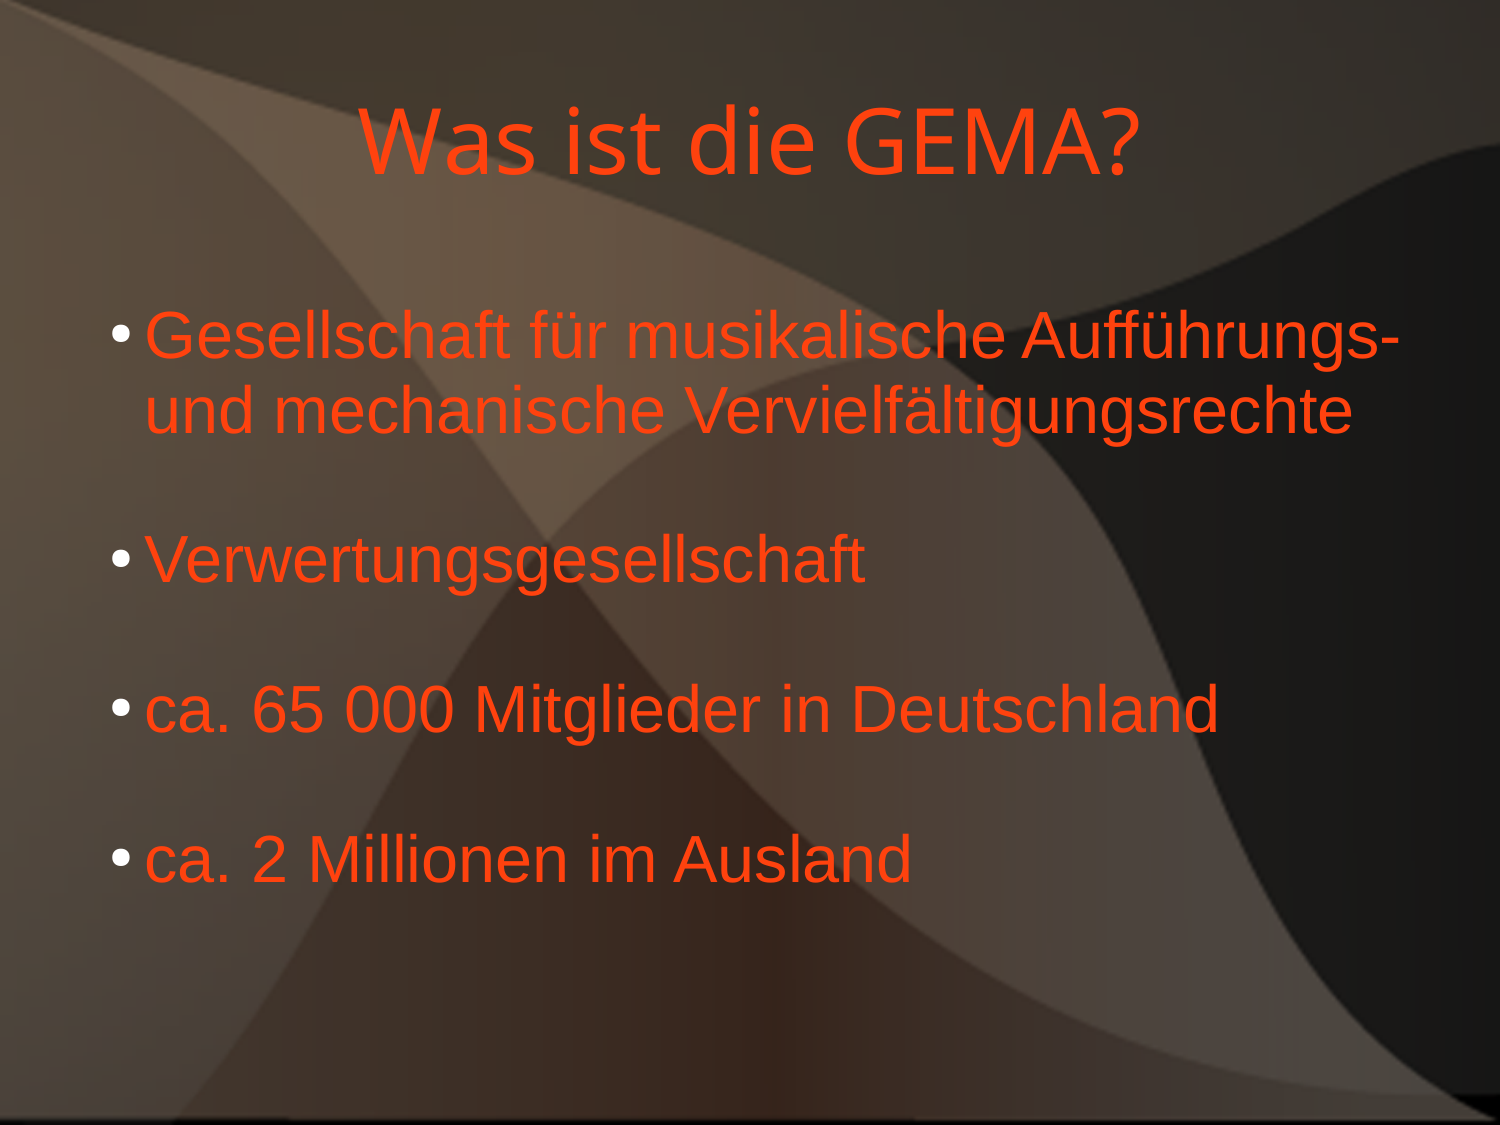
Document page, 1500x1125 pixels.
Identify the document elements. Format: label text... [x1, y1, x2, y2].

picture [0, 0, 1500, 1125]
text_box Gesellschaft für musikalische Aufführungs- und mechanische Vervielfältigungsrechte Verwertungsgesellschaft ca. 65 000 Mitglieder in Deutschland ca. 2 Millionen im Ausland [94, 290, 1453, 1087]
title Was ist die GEMA? [75, 45, 1426, 233]
